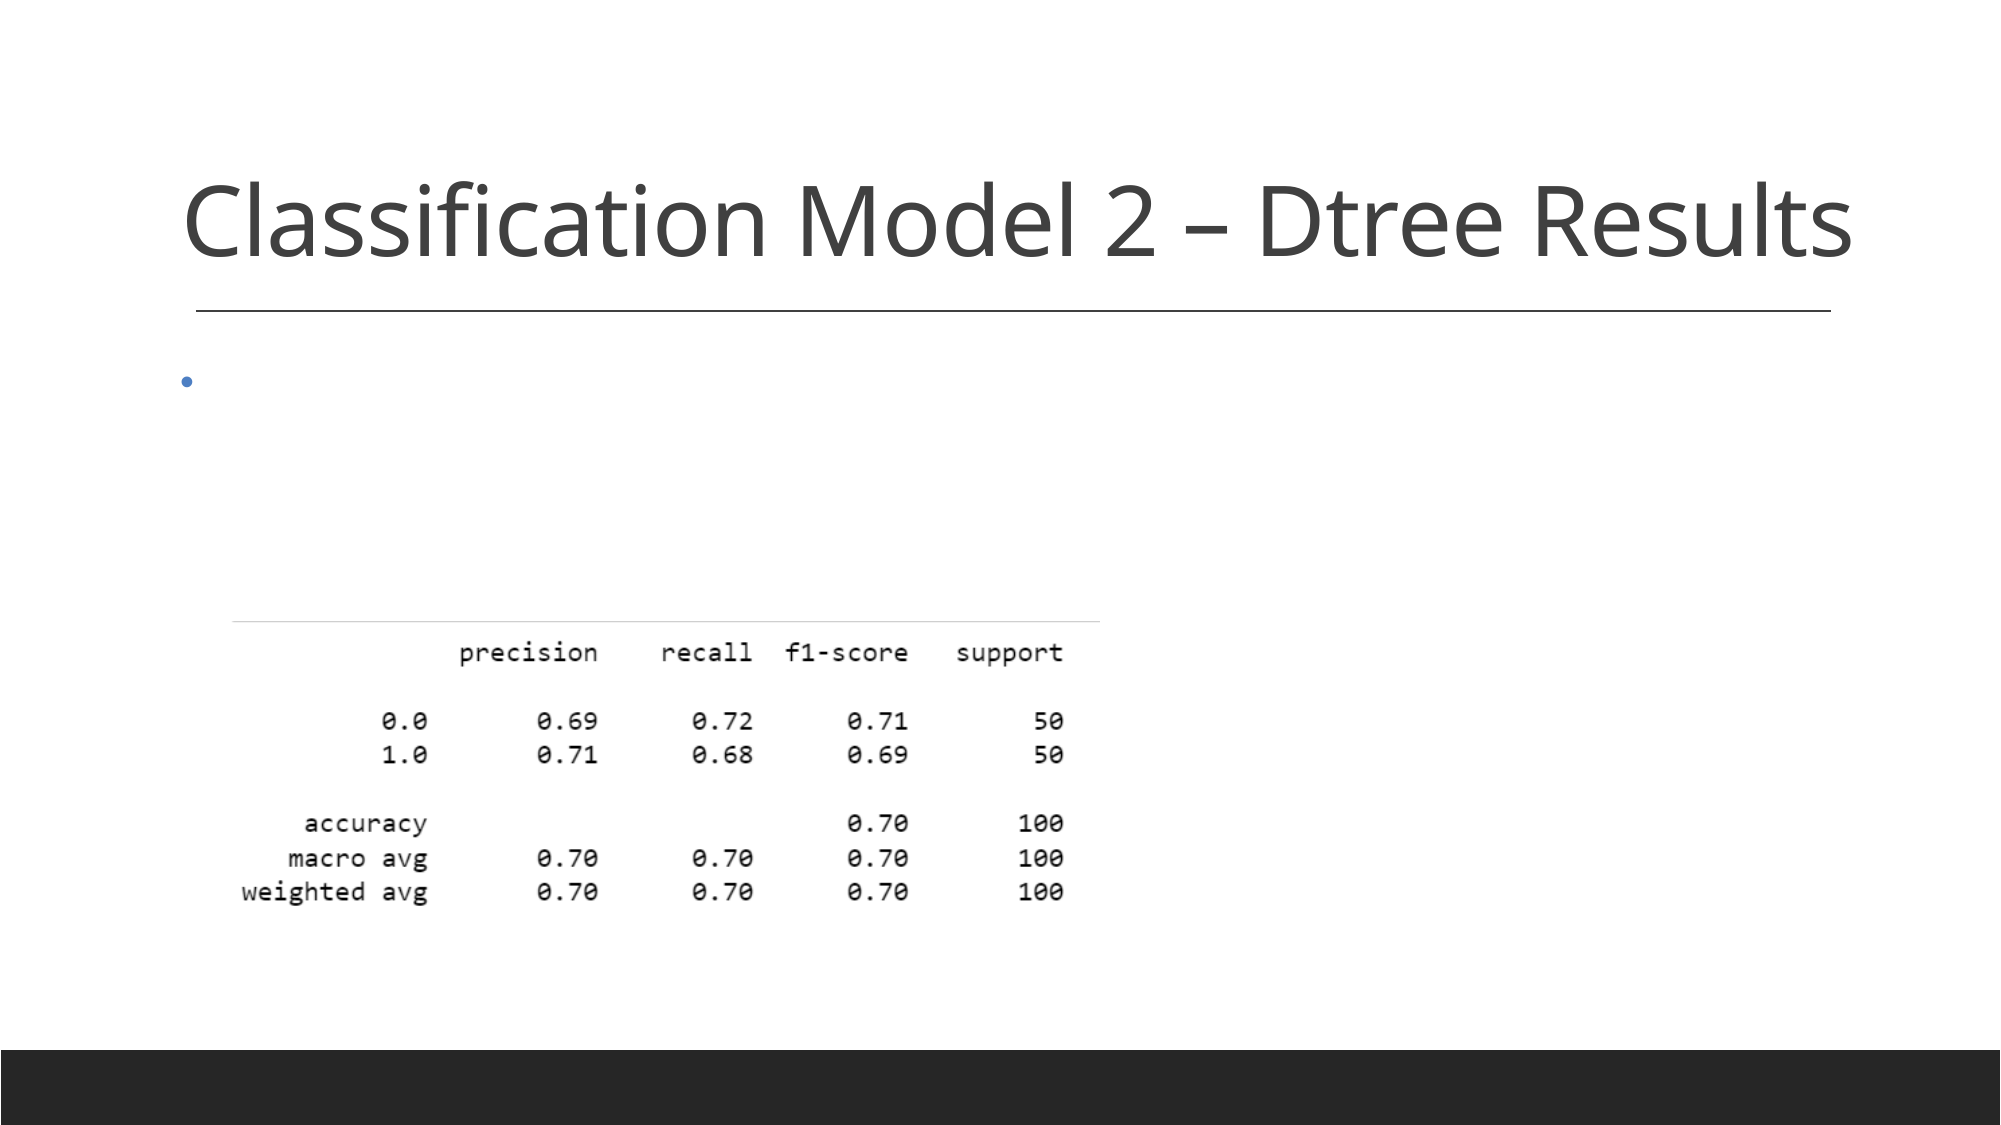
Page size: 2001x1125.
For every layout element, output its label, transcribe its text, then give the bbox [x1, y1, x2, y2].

list [180, 345, 1831, 963]
picture [224, 621, 1100, 958]
title Classification Model 2 – Dtree Results [103, 112, 1934, 286]
